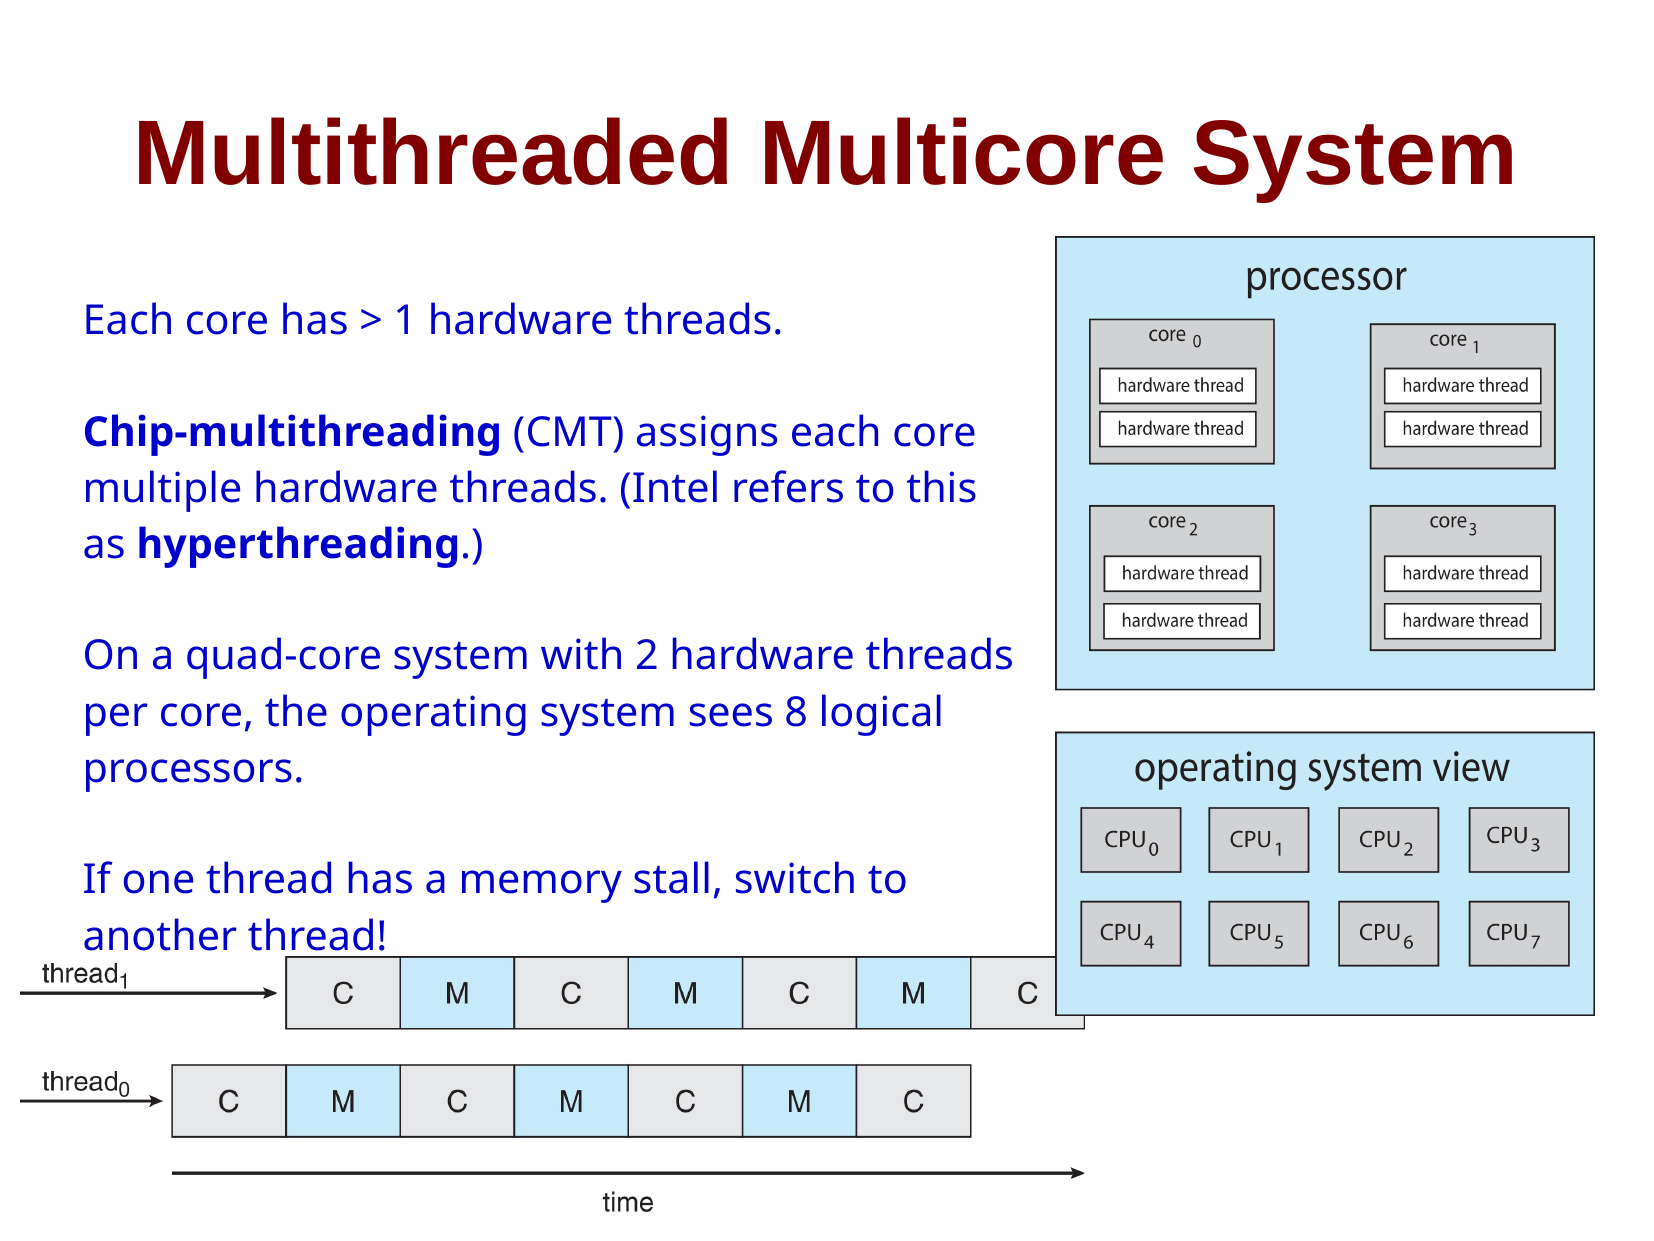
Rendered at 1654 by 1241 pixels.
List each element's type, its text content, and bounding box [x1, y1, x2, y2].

picture [20, 236, 1595, 1217]
list Each core has > 1 hardware threads. Chip-multithreading (CMT) assigns each core multiple hardware threads. (Intel refers to this as hyperthreading.) On a quad-core system with 2 hardware threads per core, the operating system sees 8 logical processors. If one thread has a memory stall, switch to another thread! [82, 290, 1028, 956]
title Multithreaded Multicore System [82, 49, 1571, 257]
